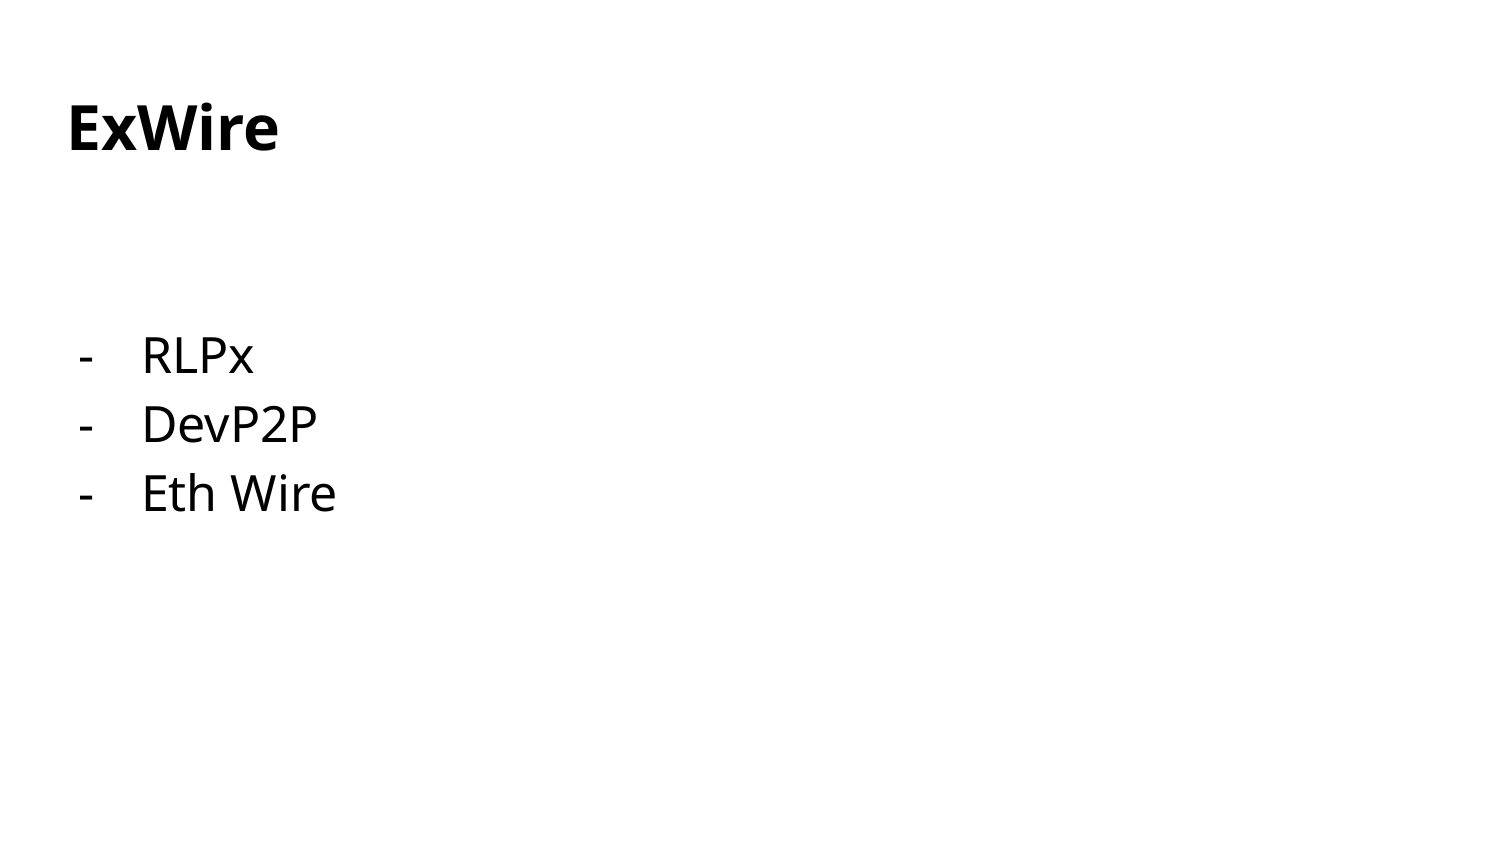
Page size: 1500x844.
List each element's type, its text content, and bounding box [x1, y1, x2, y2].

list RLPx DevP2P Eth Wire [51, 299, 1449, 750]
title ExWire [51, 72, 1449, 176]
